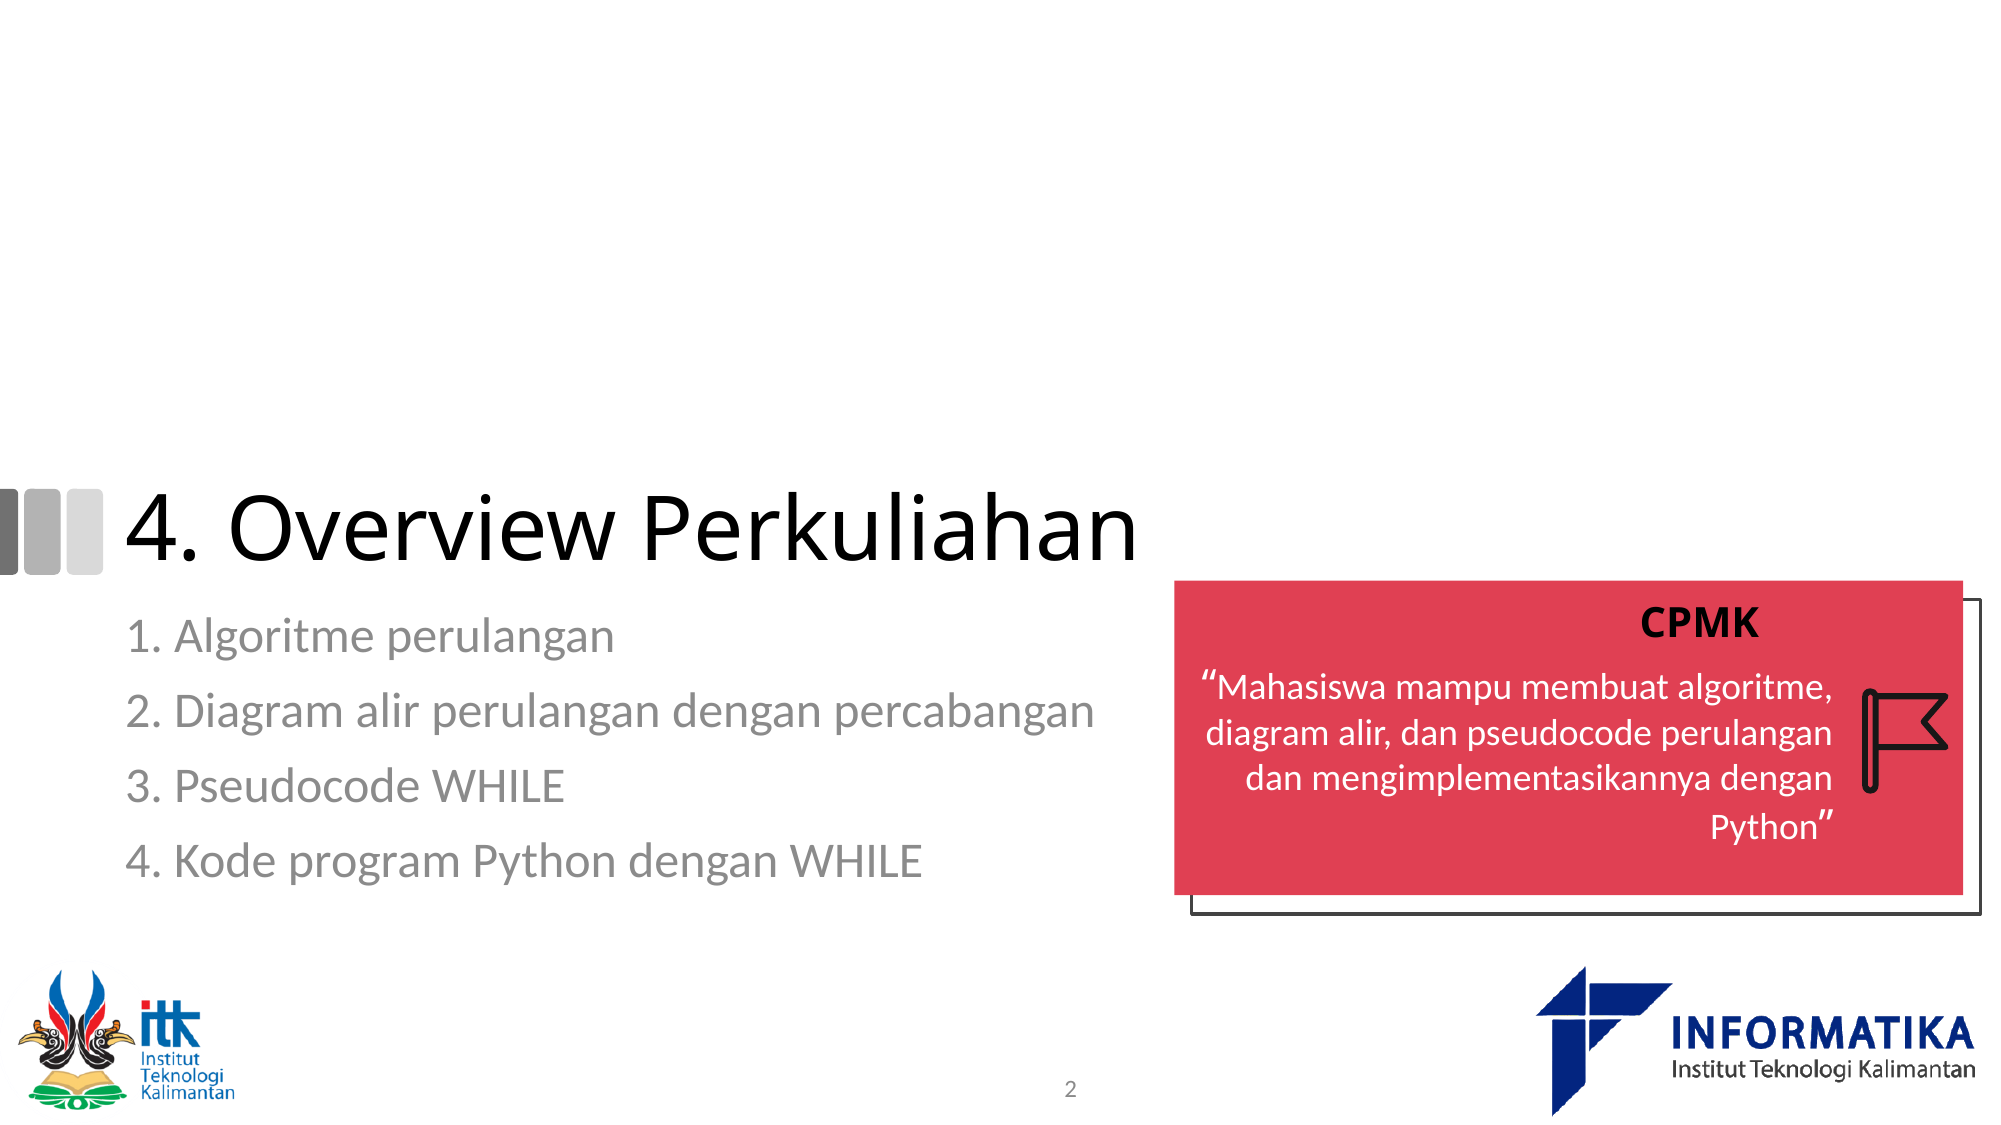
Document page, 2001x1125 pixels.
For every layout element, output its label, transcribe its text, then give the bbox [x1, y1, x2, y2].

text_box [1782, 789, 1792, 794]
text_box [1174, 580, 1248, 643]
picture [0, 935, 253, 1125]
text_box [1250, 774, 1259, 788]
list 1. Algoritme perulangan 2. Diagram alir perulangan dengan percabangan 3. Pseudocode WHILE 4. Kode program Python dengan WHILE [110, 602, 1249, 928]
text_box [1783, 774, 1790, 781]
text_box [1681, 772, 1690, 785]
text_box [1698, 782, 1705, 788]
text_box [1346, 774, 1355, 779]
text_box [1609, 772, 1615, 779]
text_box [1469, 774, 1478, 779]
text_box [1567, 782, 1574, 788]
text_box CPMK [1248, 569, 1775, 662]
title 4. Overview Perkuliahan [110, 438, 1836, 589]
text_box [1725, 774, 1734, 788]
text_box [1517, 774, 1526, 779]
text_box [1270, 782, 1277, 788]
text_box [1744, 774, 1753, 779]
text_box “Mahasiswa mampu membuat algoritme, diagram alir, dan pseudocode perulangan dan mengimplementasikannya dengan Python” [1174, 643, 1849, 772]
text_box [1174, 580, 1964, 896]
text_box [1625, 782, 1632, 788]
text_box [1384, 774, 1391, 781]
text_box [1800, 782, 1807, 788]
picture [1534, 965, 1976, 1118]
text_box [1383, 789, 1393, 794]
text_box [1441, 774, 1450, 788]
